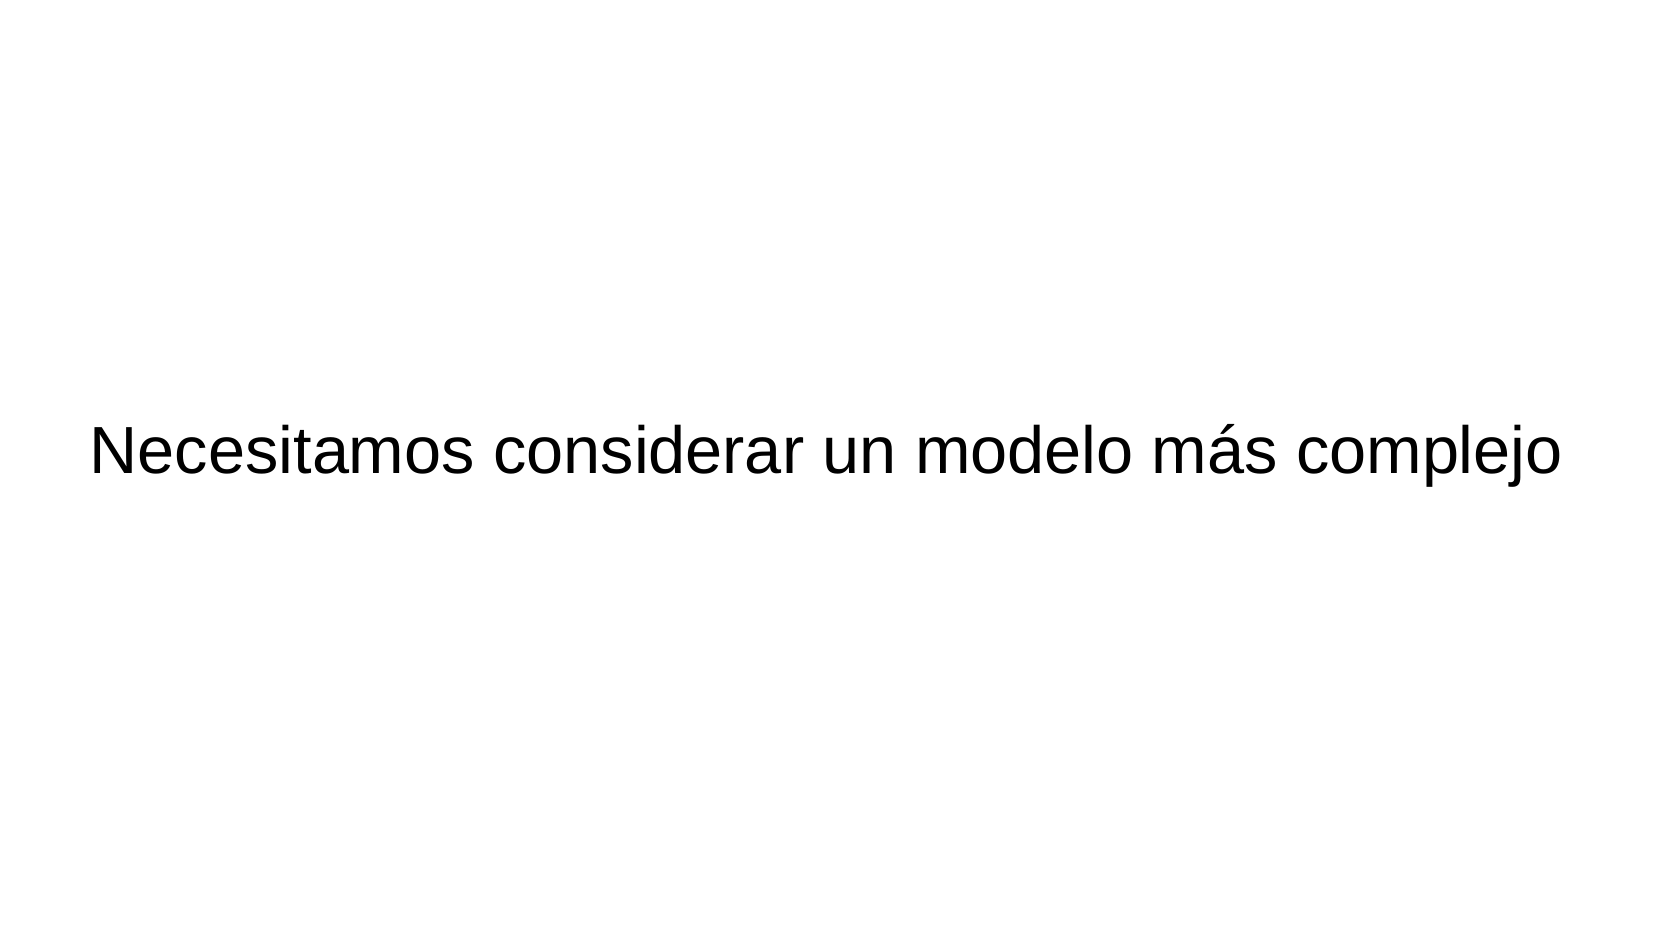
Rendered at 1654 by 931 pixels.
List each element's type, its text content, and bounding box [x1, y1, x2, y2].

subtitle Necesitamos considerar un modelo más complejo [82, 90, 1571, 811]
